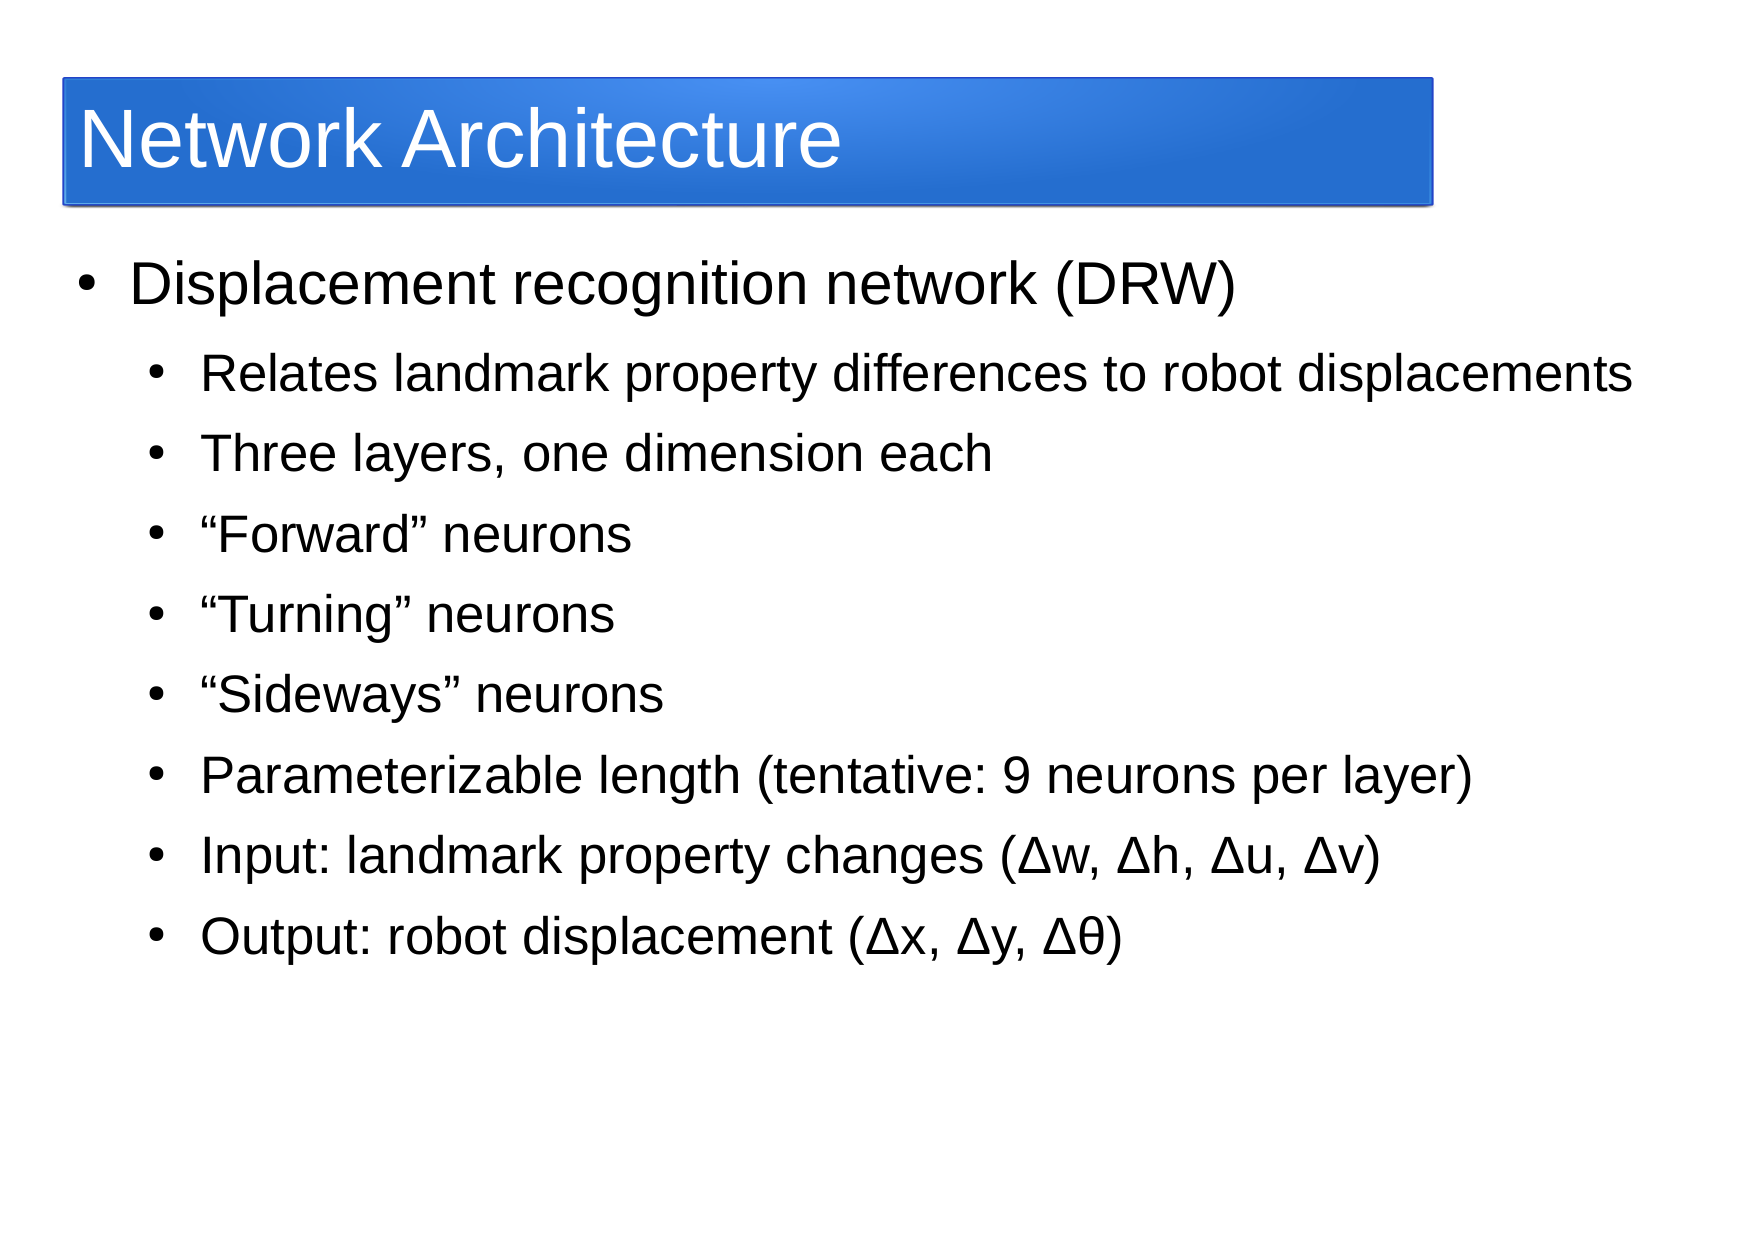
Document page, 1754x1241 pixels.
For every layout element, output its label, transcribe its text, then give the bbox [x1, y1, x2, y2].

list Displacement recognition network (DRW) Relates landmark property differences to robot displacements Three layers, one dimension each “Forward” neurons “Turning” neurons “Sideways” neurons Parameterizable length (tentative: 9 neurons per layer) Input: landmark property changes (Δw, Δh, Δu, Δv) Output: robot displacement (Δx, Δy, Δθ) [58, 249, 1696, 1182]
picture [58, 77, 1439, 209]
title Network Architecture [78, 80, 1429, 198]
